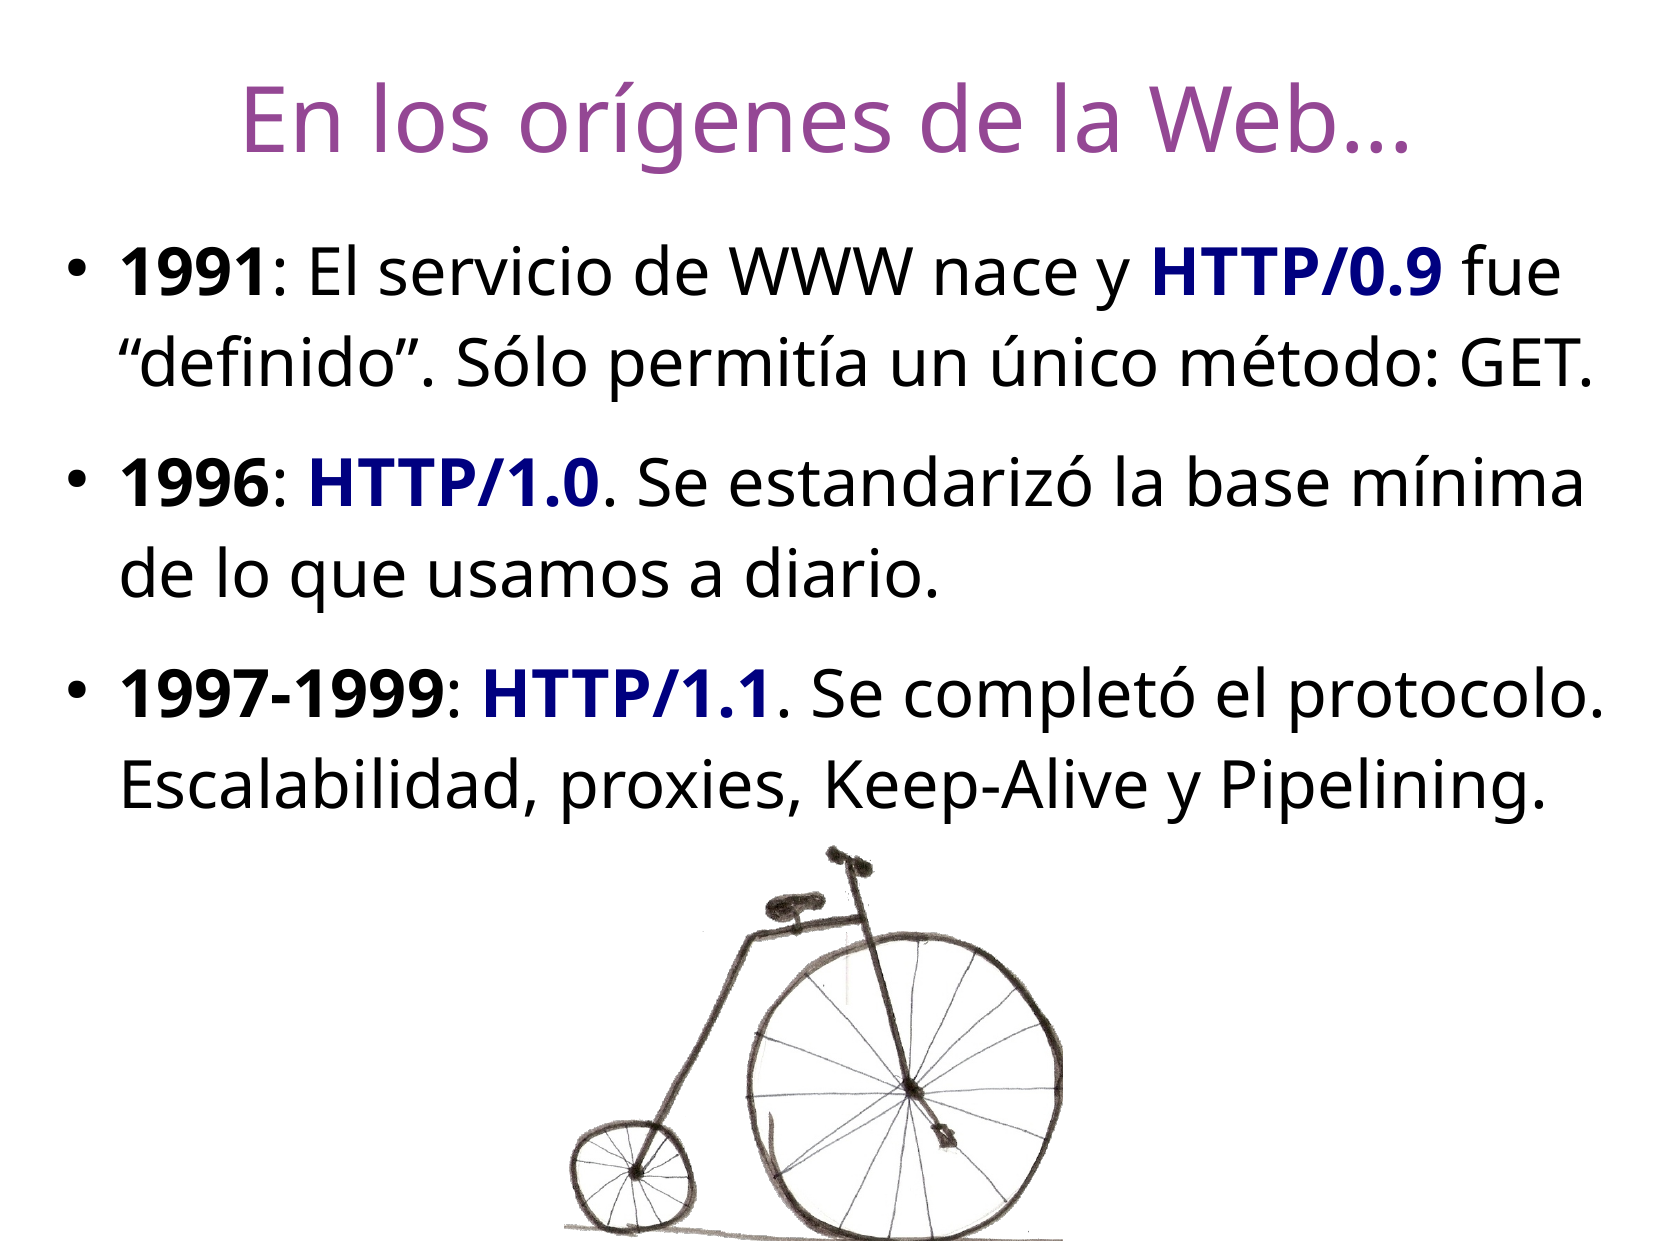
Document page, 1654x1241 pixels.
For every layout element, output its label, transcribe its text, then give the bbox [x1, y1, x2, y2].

list 1991: El servicio de WWW nace y HTTP/0.9 fue “definido”. Sólo permitía un único método: GET. 1996: HTTP/1.0. Se estandarizó la base mínima de lo que usamos a diario. 1997-1999: HTTP/1.1. Se completó el protocolo. Escalabilidad, proxies, Keep-Alive y Pipelining. [47, 224, 1630, 1217]
title En los orígenes de la Web... [82, 13, 1571, 222]
picture [564, 838, 1063, 1241]
